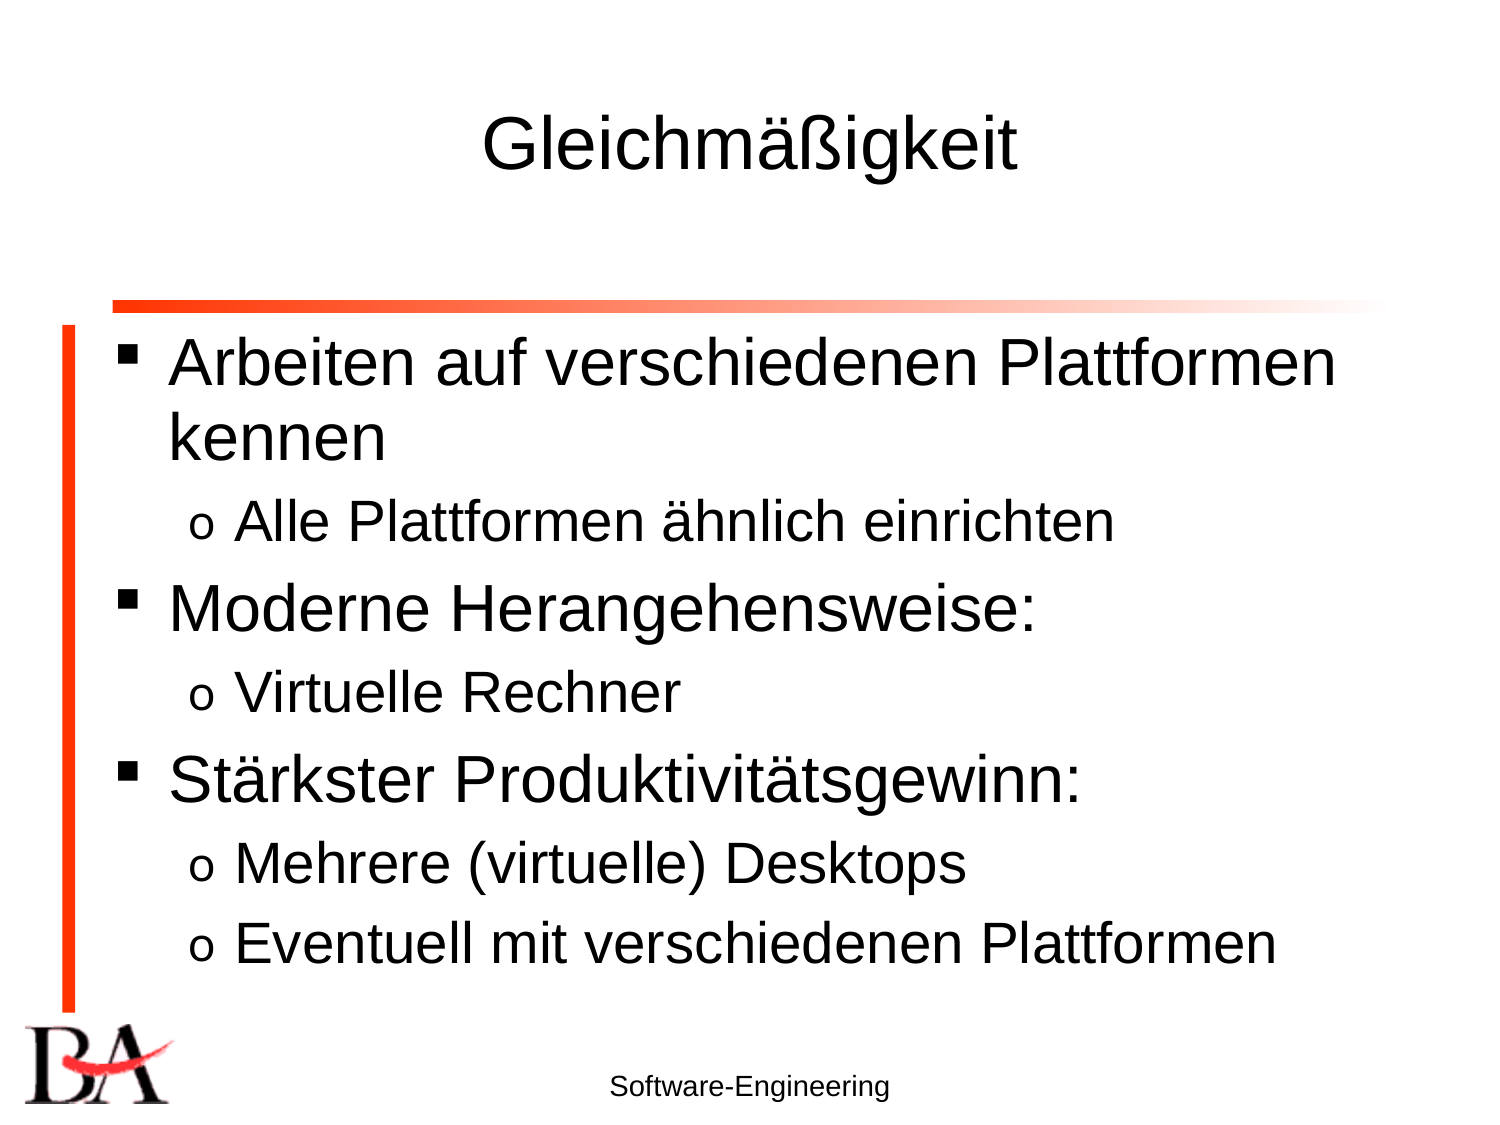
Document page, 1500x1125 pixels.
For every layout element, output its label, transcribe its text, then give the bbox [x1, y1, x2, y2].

title Gleichmäßigkeit [112, 28, 1388, 259]
picture [24, 1024, 175, 1104]
list Arbeiten auf verschiedenen Plattformen kennen Alle Plattformen ähnlich einrichten Moderne Herangehensweise: Virtuelle Rechner Stärkster Produktivitätsgewinn: Mehrere (virtuelle) Desktops Eventuell mit verschiedenen Plattformen [112, 324, 1388, 1036]
